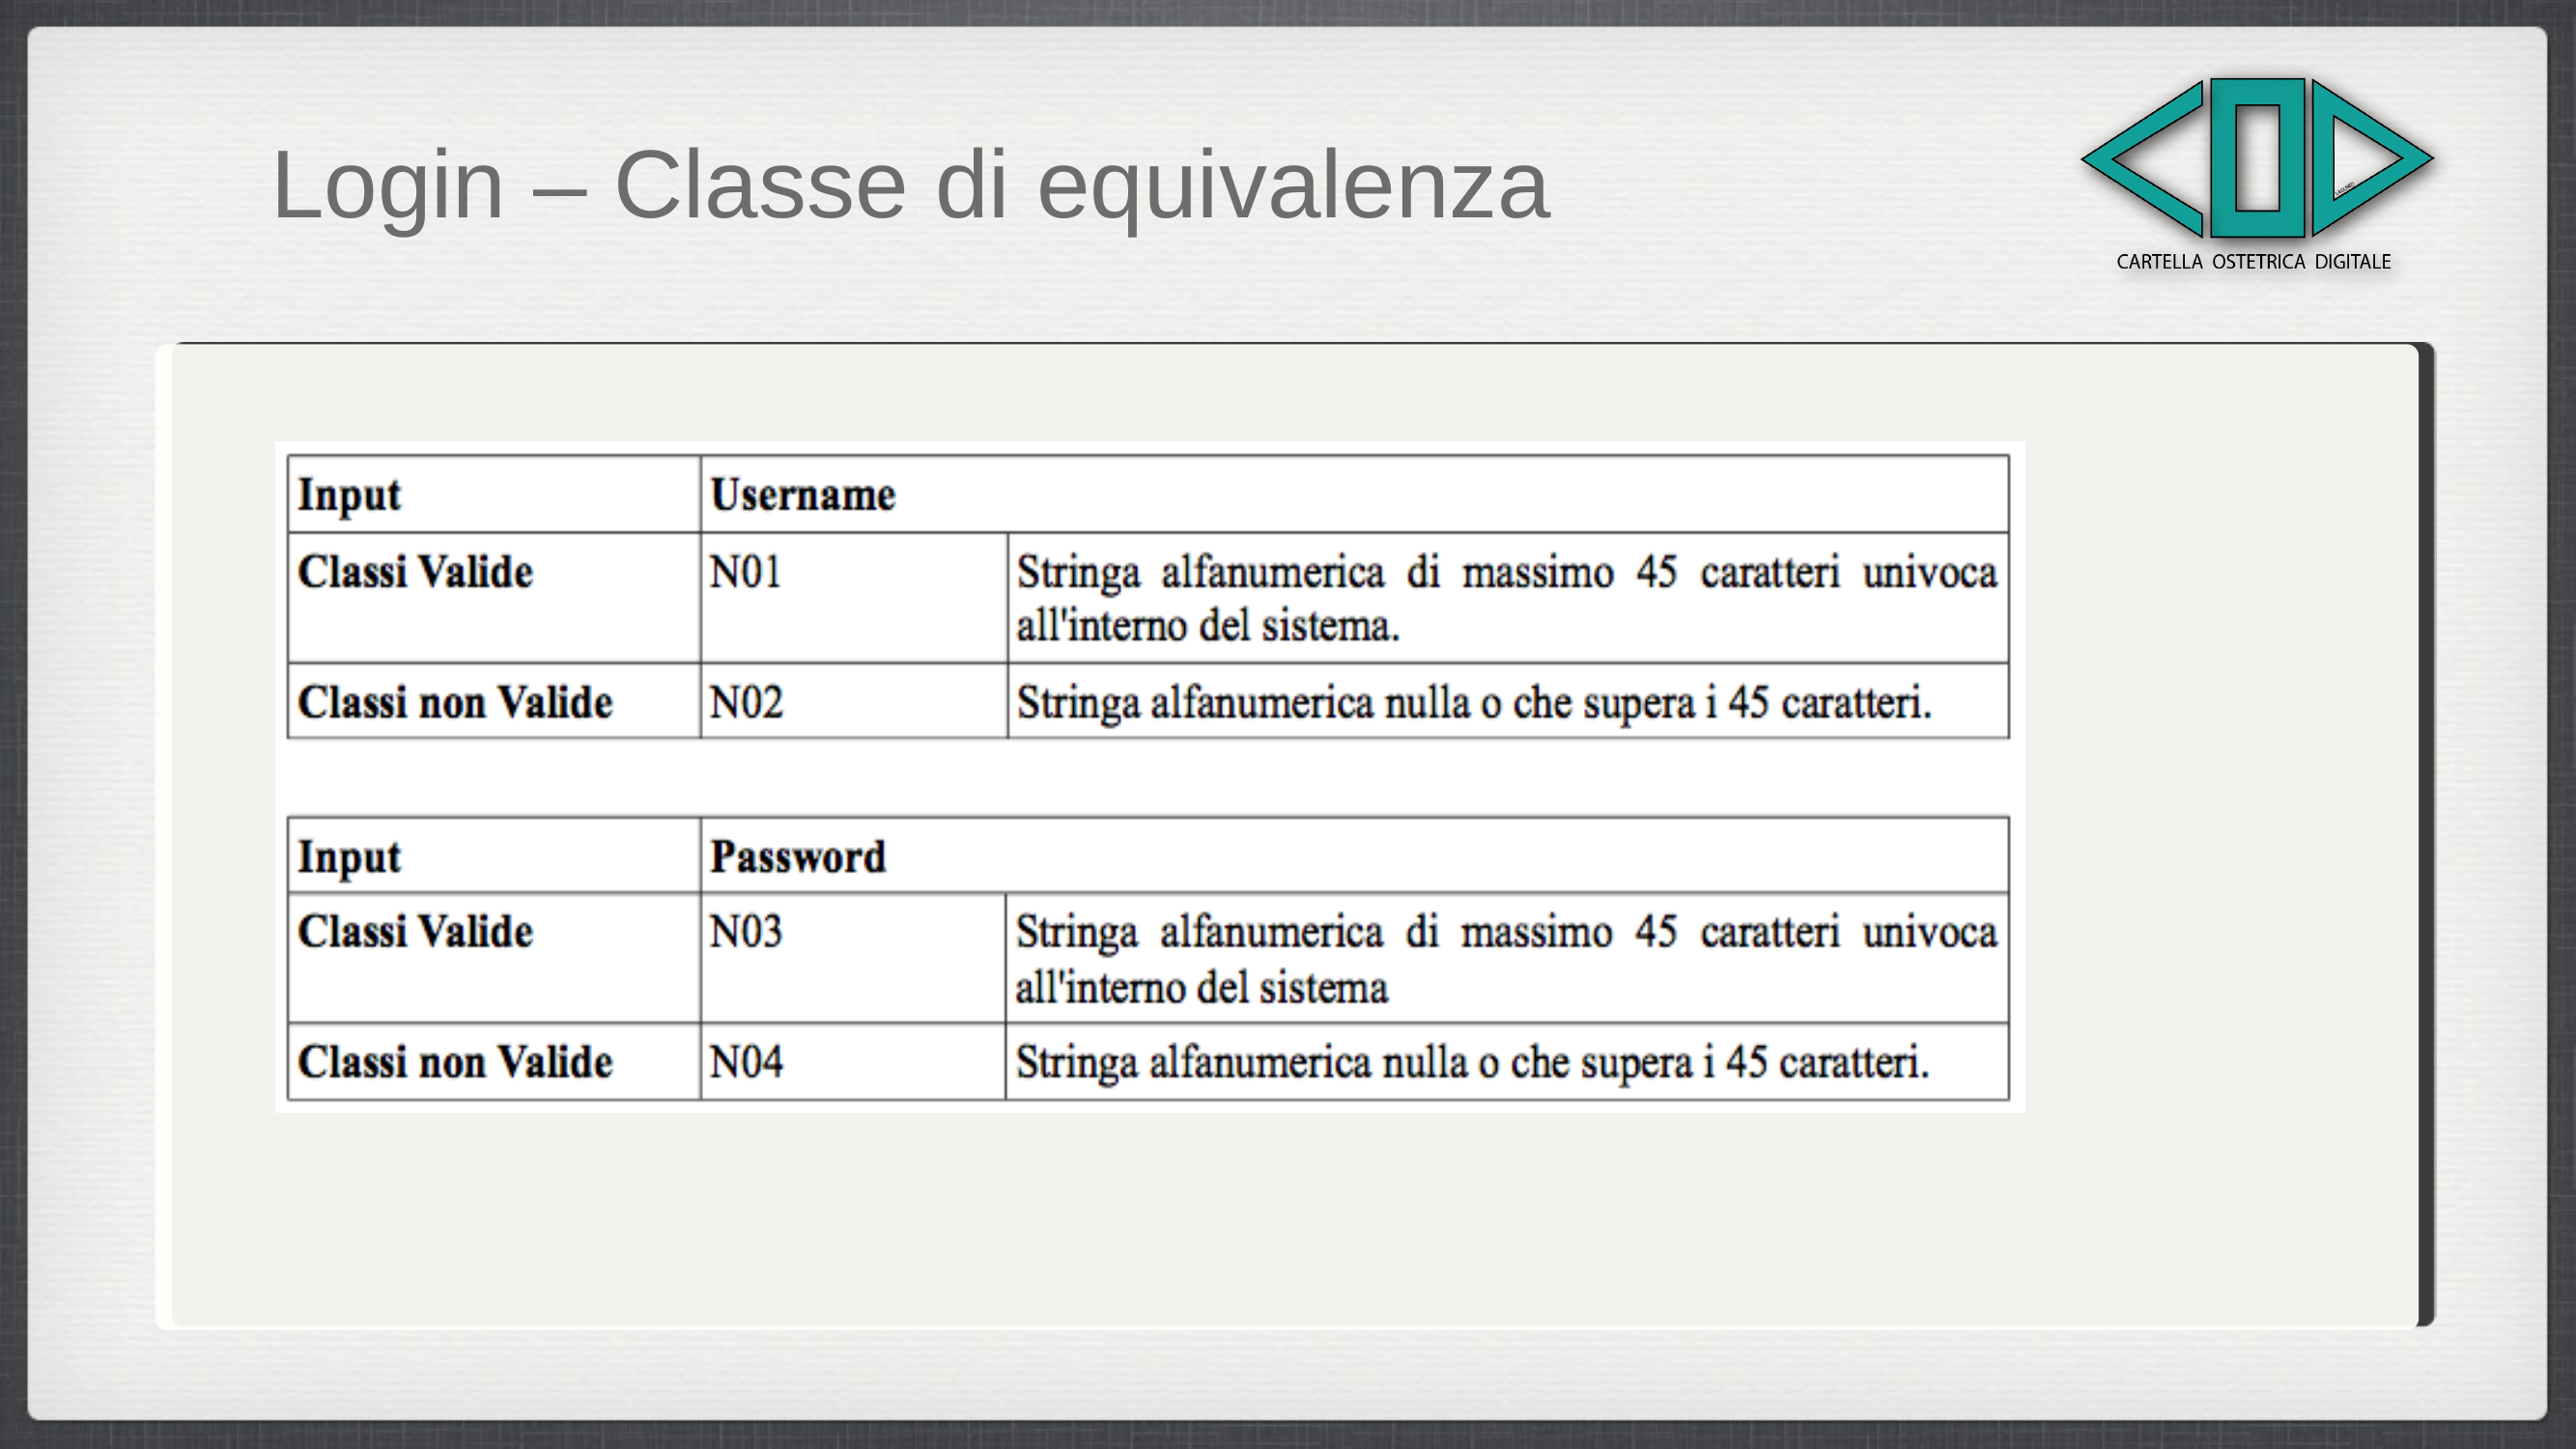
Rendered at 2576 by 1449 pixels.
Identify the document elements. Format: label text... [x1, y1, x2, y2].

text_box Login – Classe di equivalenza [256, 114, 1968, 244]
picture [0, 0, 2576, 1449]
